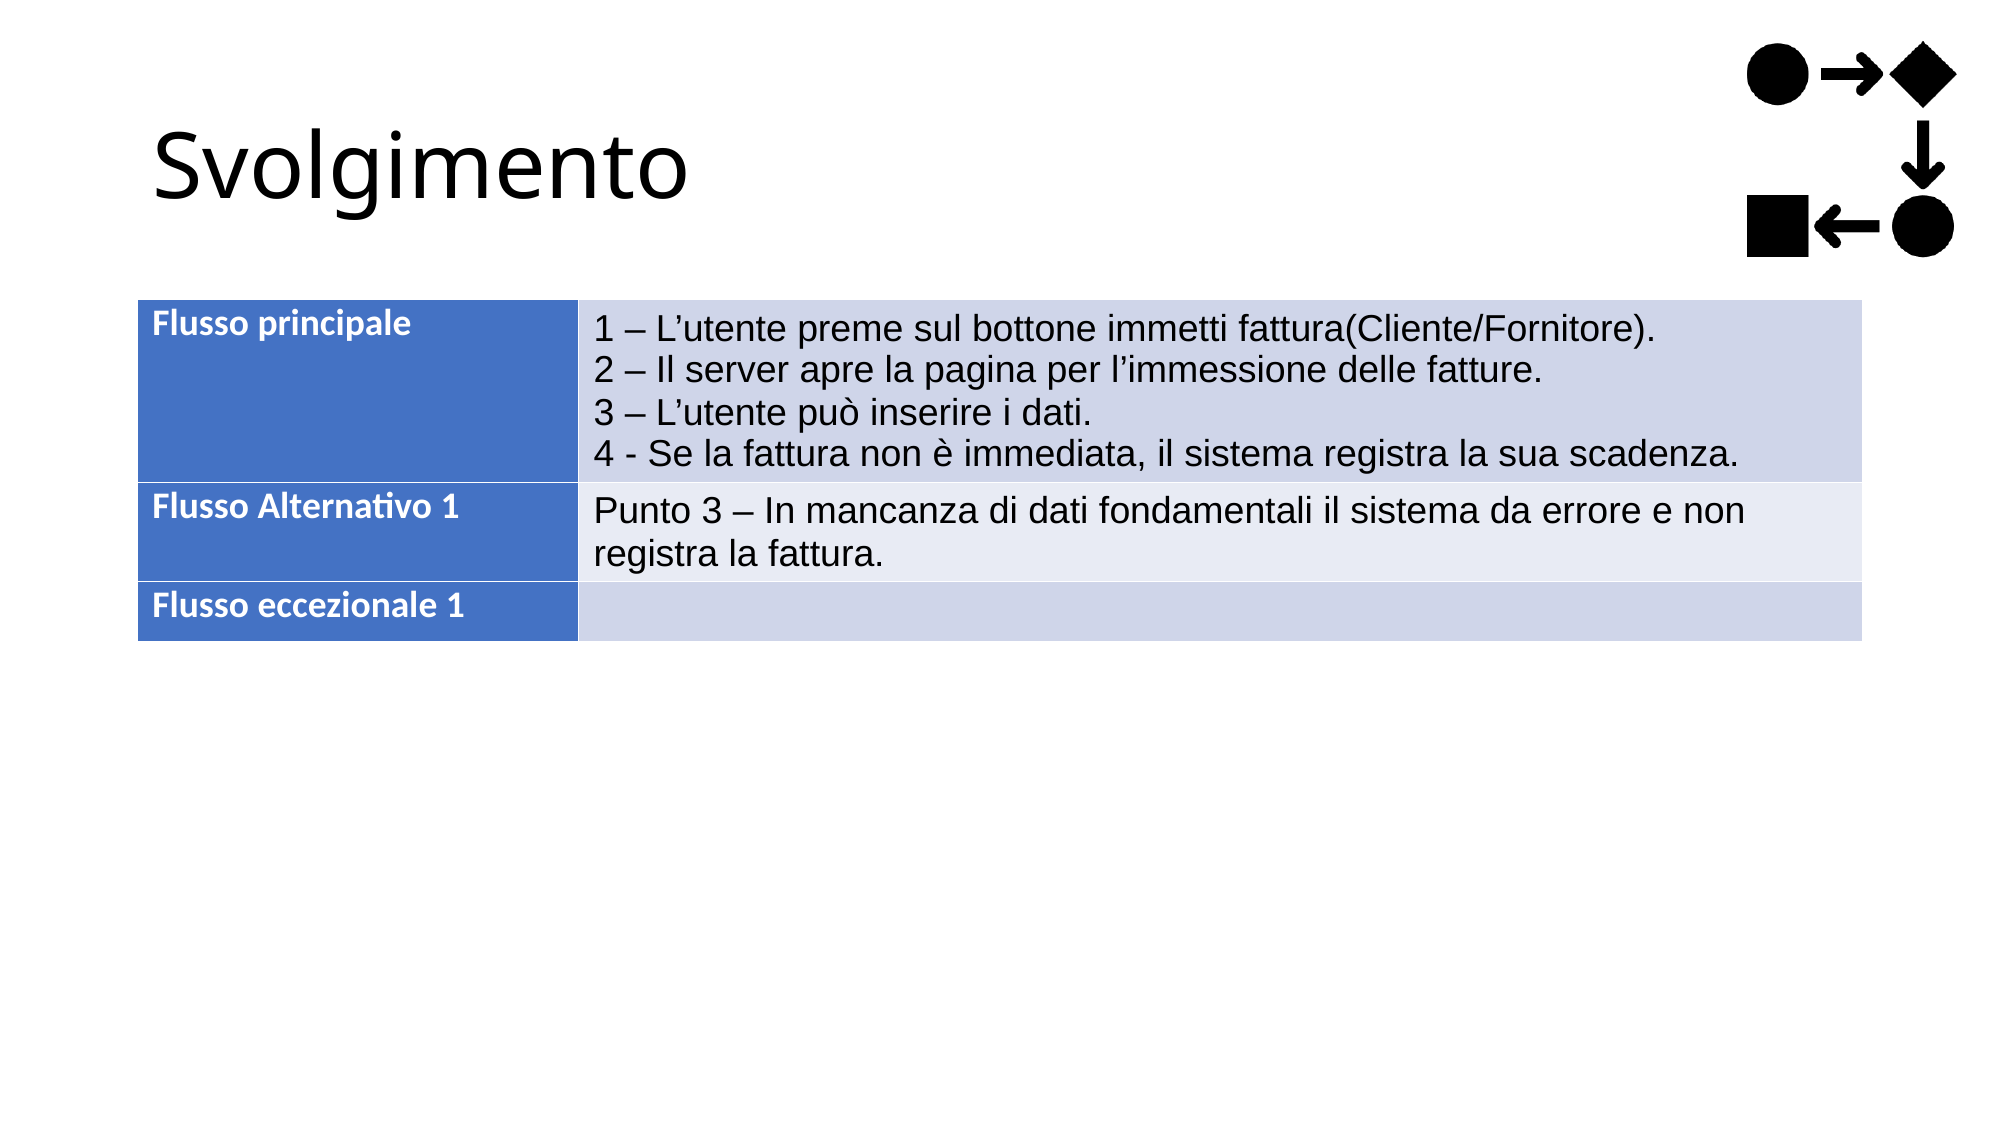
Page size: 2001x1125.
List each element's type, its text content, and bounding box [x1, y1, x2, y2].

table_cell Flusso eccezionale 1 [138, 582, 578, 641]
table_header 1 – L’utente preme sul bottone immetti fattura(Cliente/Fornitore). 2 – Il server apre la pagina per l’immessione delle fatture. 3 – L’utente può inserire i dati. 4 - Se la fattura non è immediata, il sistema registra la sua scadenza. [579, 300, 1862, 482]
table_cell Punto 3 – In mancanza di dati fondamentali il sistema da errore e non registra la fattura. [579, 483, 1862, 581]
title Svolgimento [137, 59, 1703, 278]
table_cell Flusso Alternativo 1 [138, 483, 578, 581]
table_header Flusso principale [138, 300, 578, 482]
picture [1703, 0, 2000, 297]
table_cell [579, 582, 1862, 641]
